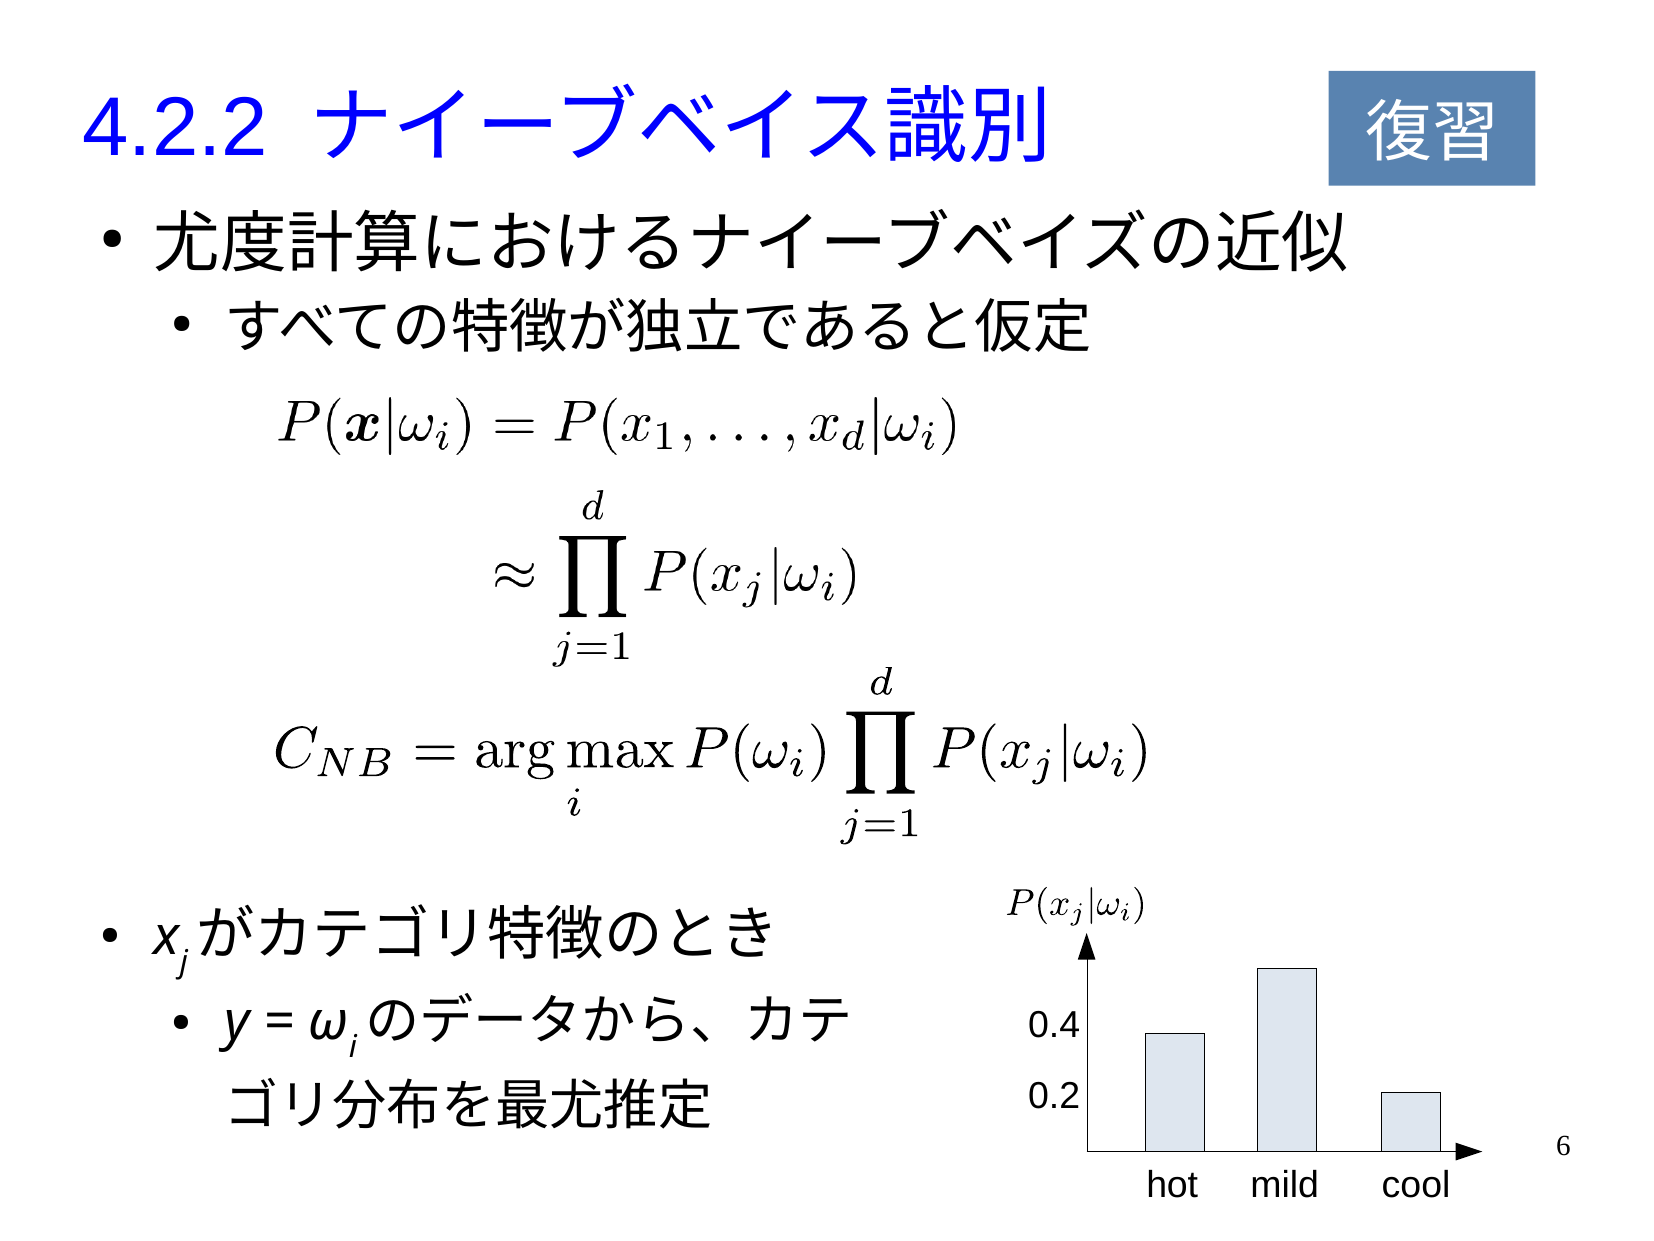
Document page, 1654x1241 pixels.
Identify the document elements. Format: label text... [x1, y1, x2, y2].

text_box [1145, 1033, 1205, 1152]
text_box [1257, 968, 1317, 1152]
list xjがカテゴリ特徴のとき y = ωiのデータから、カテゴリ分布を最尤推定 [82, 891, 886, 1167]
text_box 0.4 [1013, 996, 1096, 1054]
text_box [1381, 1092, 1441, 1152]
text_box 復習 [1328, 70, 1536, 186]
picture [278, 397, 955, 667]
list 尤度計算におけるナイーブベイズの近似 すべての特徴が独立であると仮定 [82, 195, 1571, 384]
picture [1003, 885, 1145, 928]
text_box hot mild cool [1131, 1155, 1466, 1213]
title 4.2.2 ナイーブベイス識別 [82, 49, 1571, 195]
text_box [272, 665, 1152, 845]
text_box 0.2 [1013, 1067, 1096, 1124]
